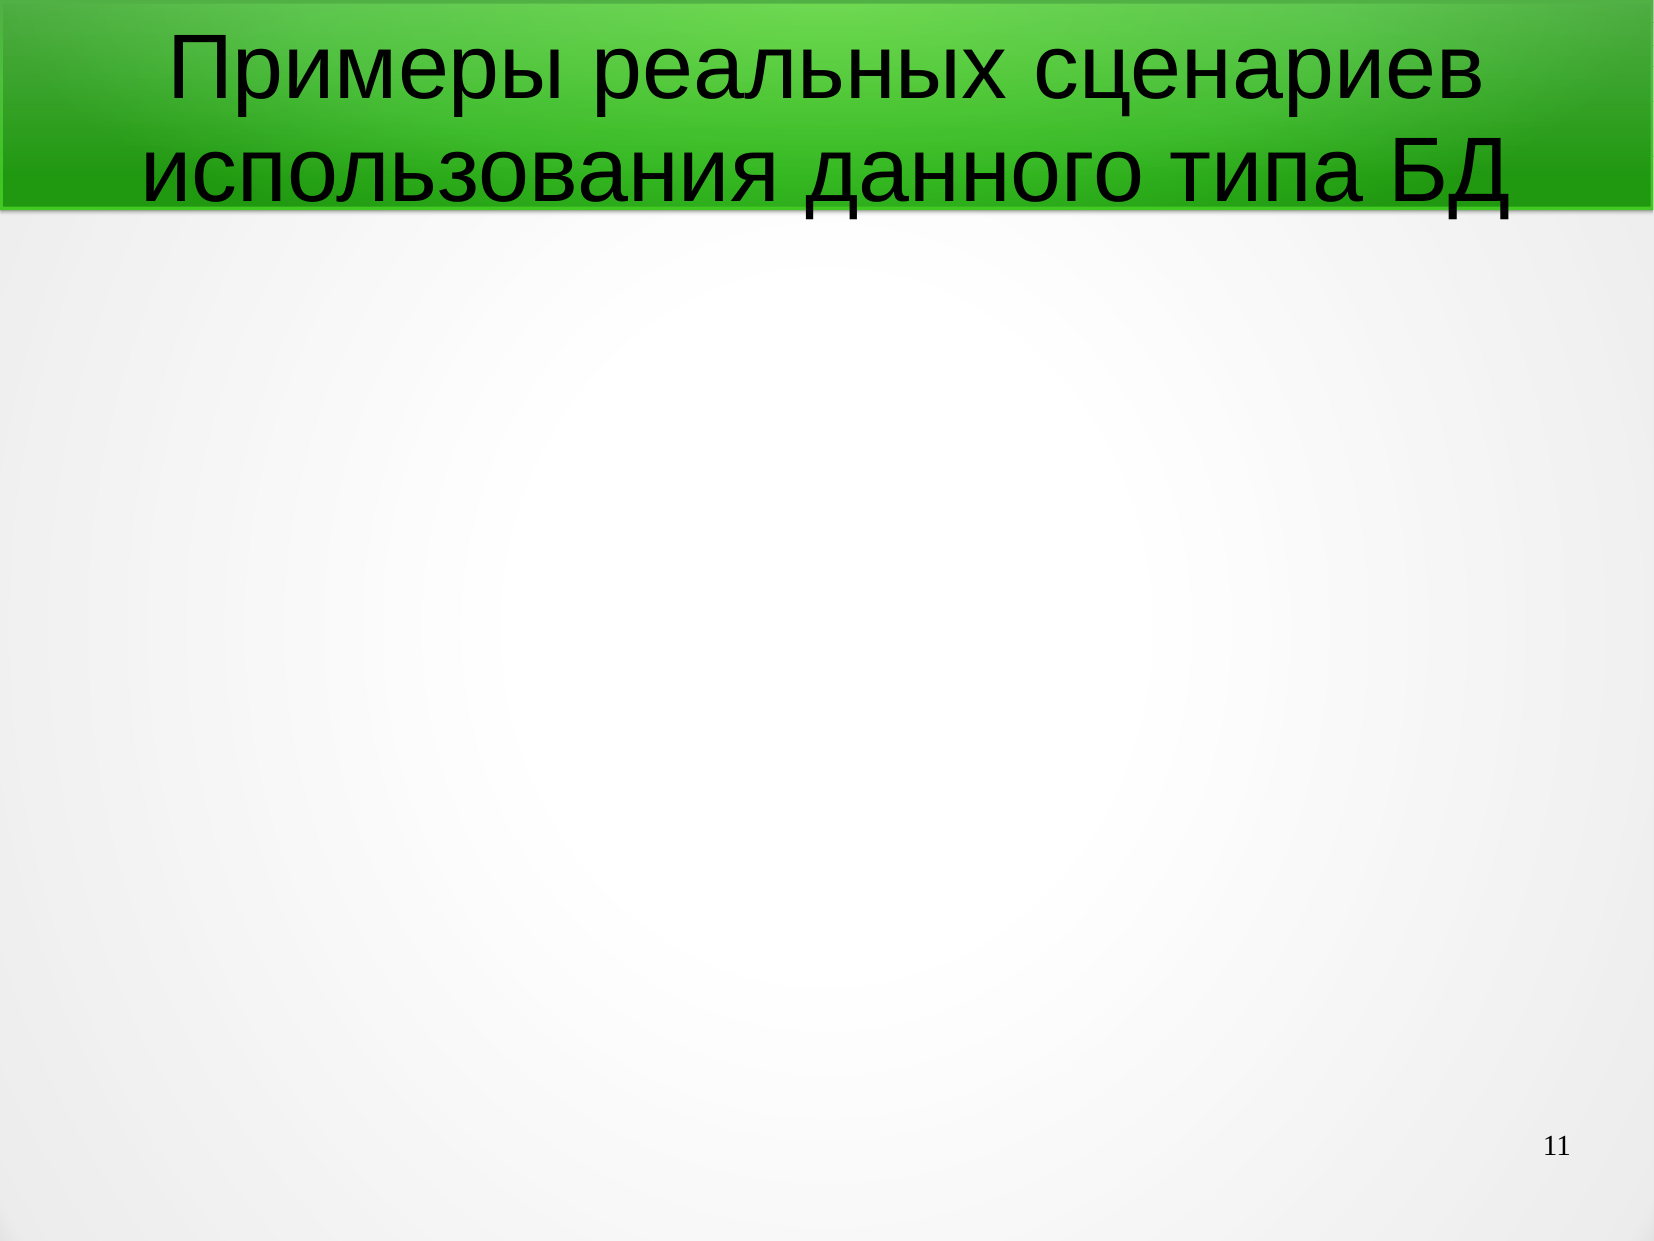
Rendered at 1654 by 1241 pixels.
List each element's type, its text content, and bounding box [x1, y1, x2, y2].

title Примеры реальных сценариев использования данного типа БД [82, 15, 1571, 221]
